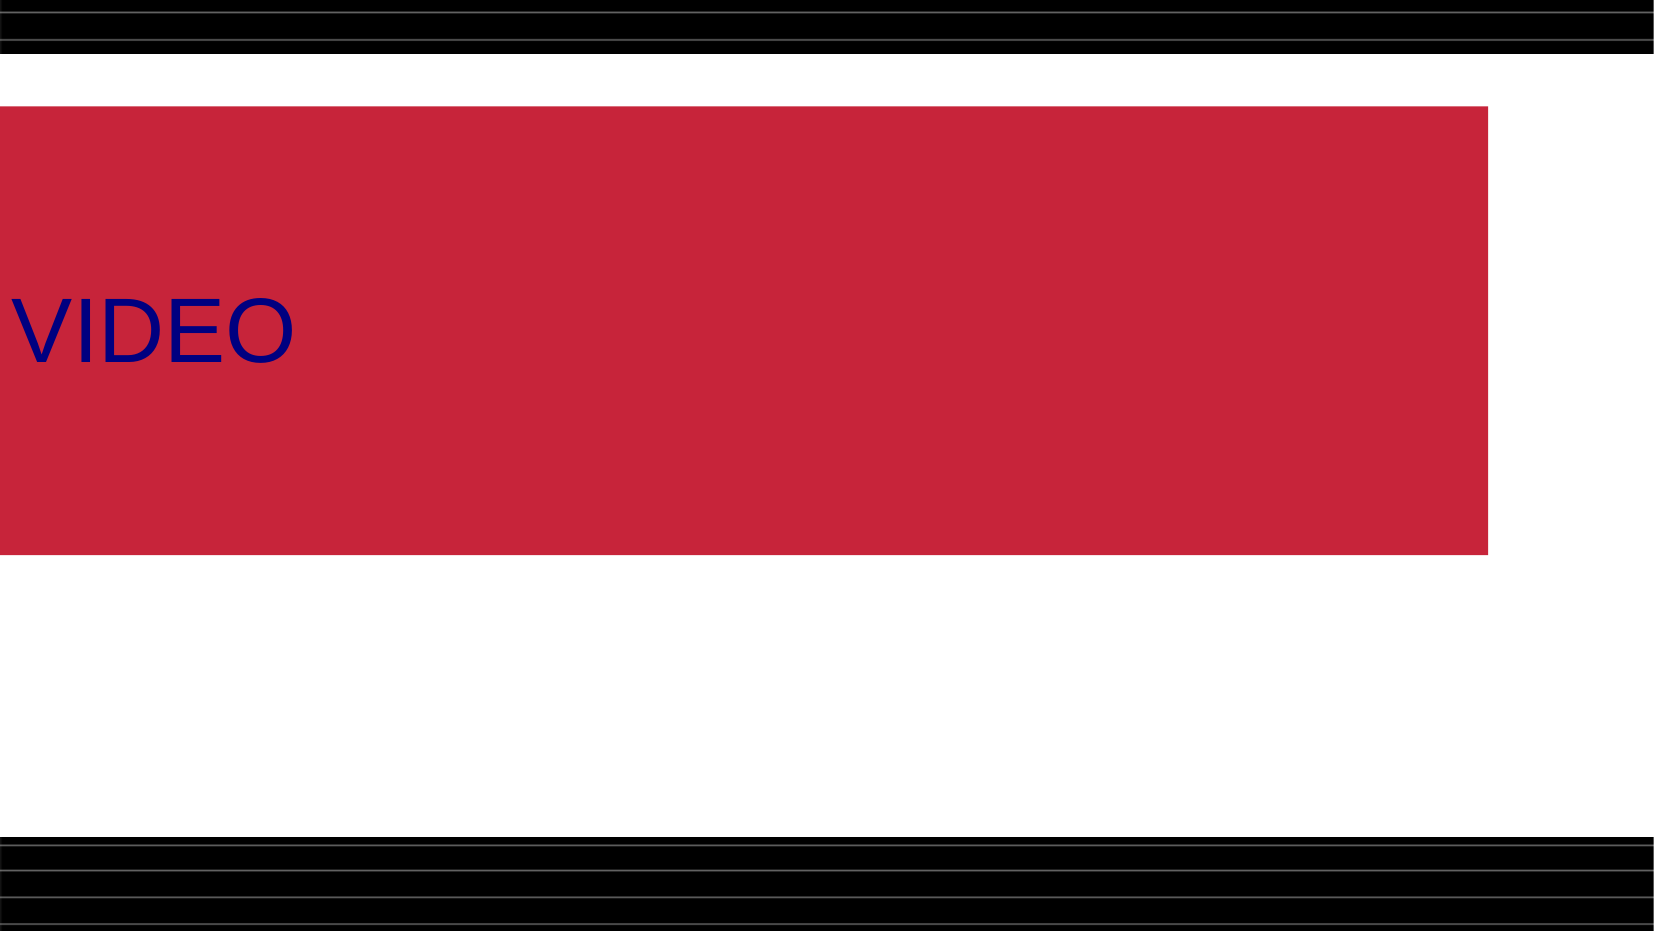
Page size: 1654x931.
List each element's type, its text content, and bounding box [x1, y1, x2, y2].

title VIDEO [0, 106, 1489, 556]
picture [0, 837, 1654, 931]
picture [0, 0, 1654, 54]
